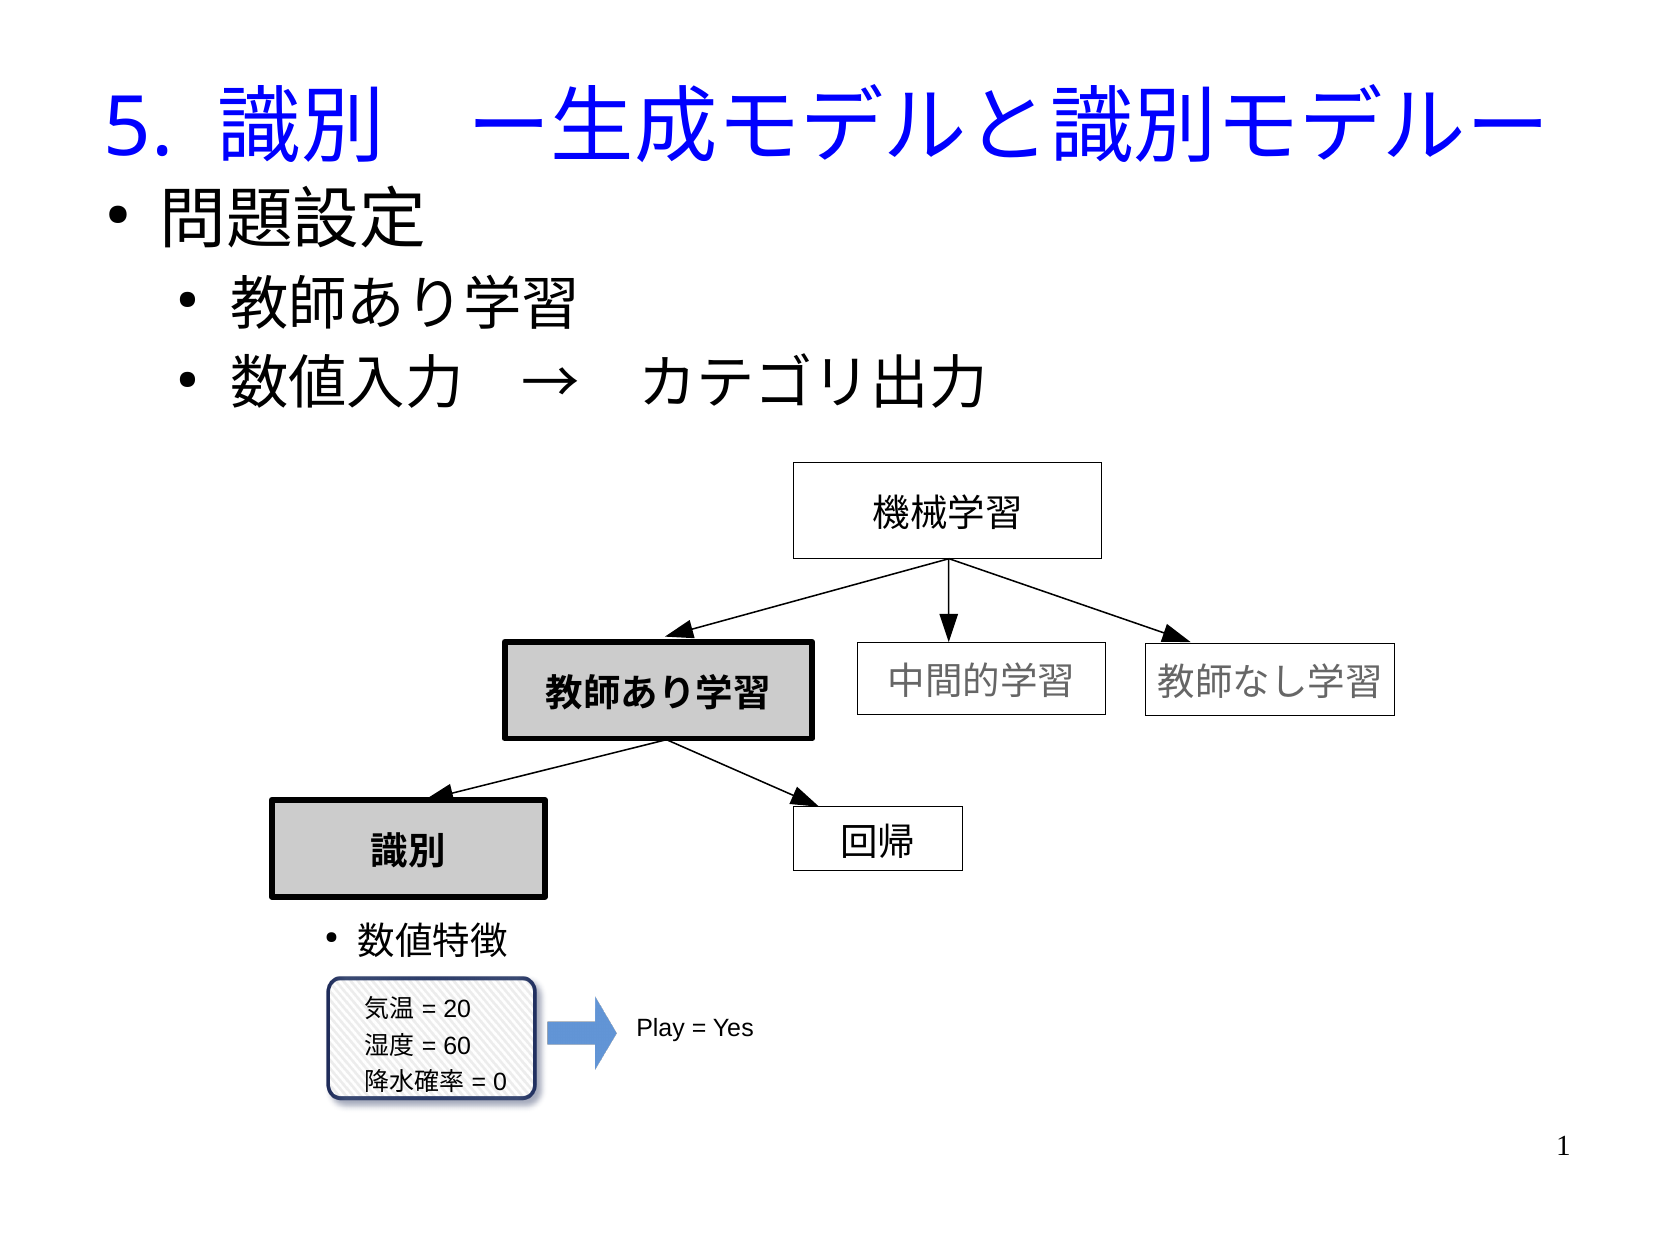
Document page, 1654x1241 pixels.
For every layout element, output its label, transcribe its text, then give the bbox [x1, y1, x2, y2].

picture [317, 1021, 618, 1118]
list 問題設定 教師あり学習 数値入力 → カテゴリ出力 [88, 171, 1559, 1021]
text_box Play = Yes [621, 1021, 771, 1050]
title 5. 識別 ー生成モデルと識別モデルー [82, 49, 1571, 198]
